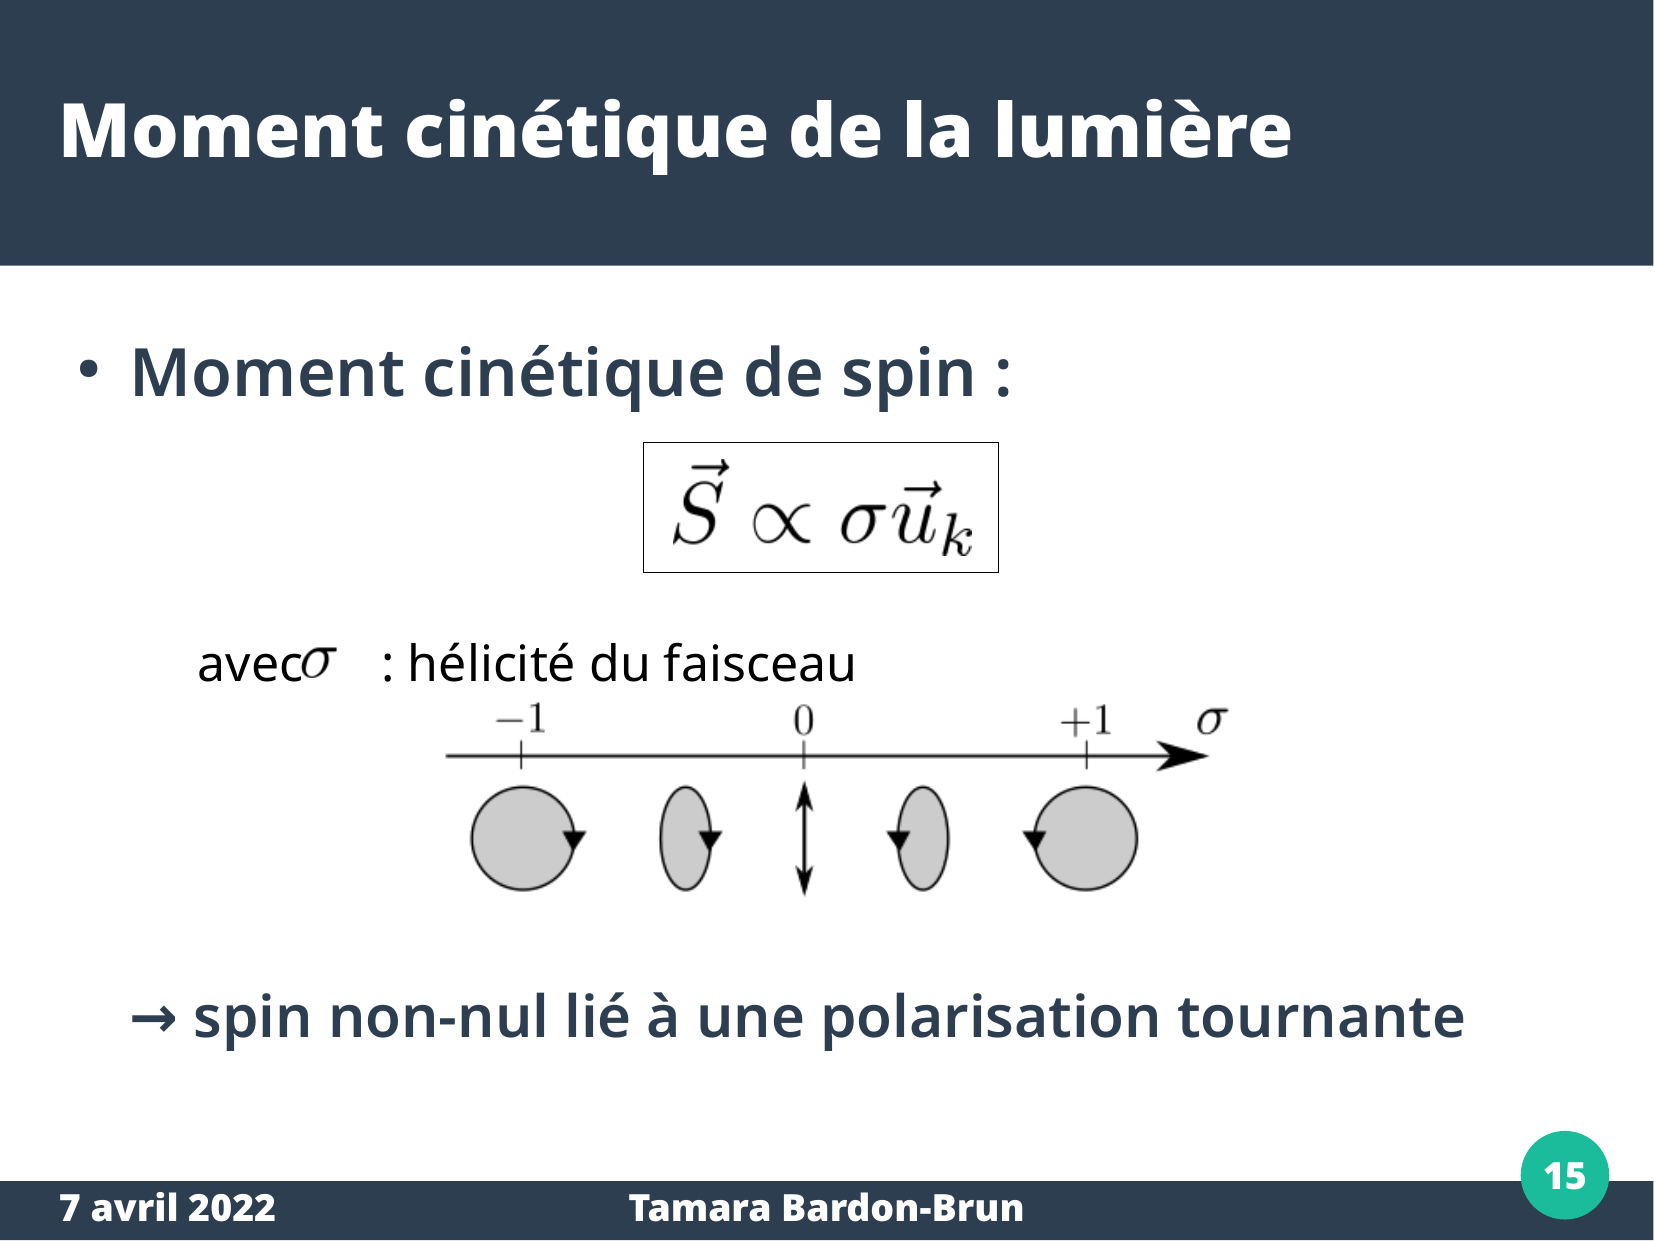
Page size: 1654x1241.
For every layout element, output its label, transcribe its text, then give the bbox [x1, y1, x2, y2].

picture [673, 459, 972, 556]
title Moment cinétique de la lumière [59, 49, 1595, 207]
list → spin non-nul lié à une polarisation tournante [59, 975, 1595, 1093]
picture [418, 696, 1236, 899]
picture [289, 640, 337, 688]
list Moment cinétique de spin : [59, 324, 1595, 720]
text_box avec : hélicité du faisceau [183, 620, 963, 761]
